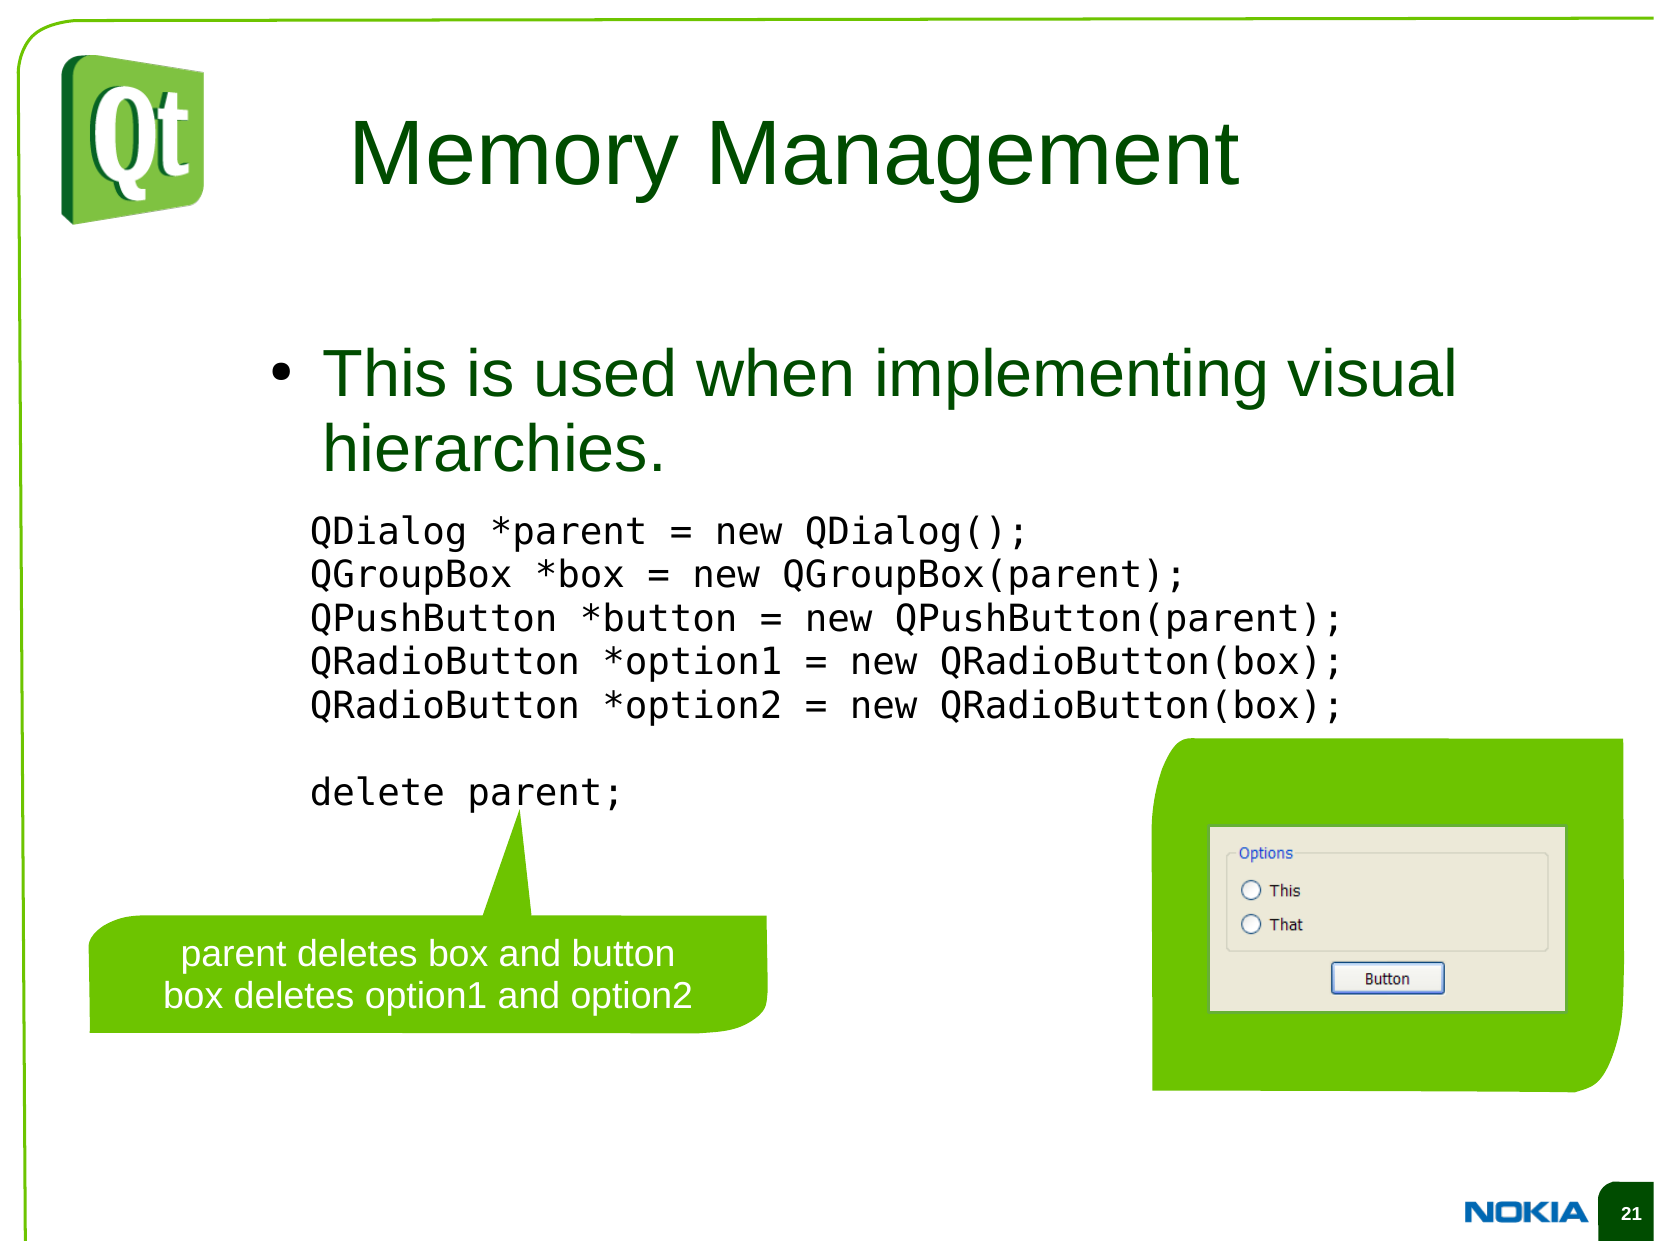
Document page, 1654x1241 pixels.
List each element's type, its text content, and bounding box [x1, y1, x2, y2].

text_box QDialog *parent = new QDialog(); QGroupBox *box = new QGroupBox(parent); QPushButton *button = new QPushButton(parent); QRadioButton *option1 = new QRadioButton(box); QRadioButton *option2 = new QRadioButton(box); delete parent; [295, 501, 1360, 822]
picture [1210, 826, 1565, 1011]
text_box parent deletes box and button box deletes option1 and option2 [88, 915, 768, 1034]
text_box [1571, 738, 1625, 1093]
list This is used when implementing visual hierarchies. [251, 336, 1571, 1100]
picture [1465, 1201, 1589, 1223]
picture [61, 55, 204, 225]
text_box [482, 809, 532, 915]
title Memory Management [257, 49, 1333, 257]
